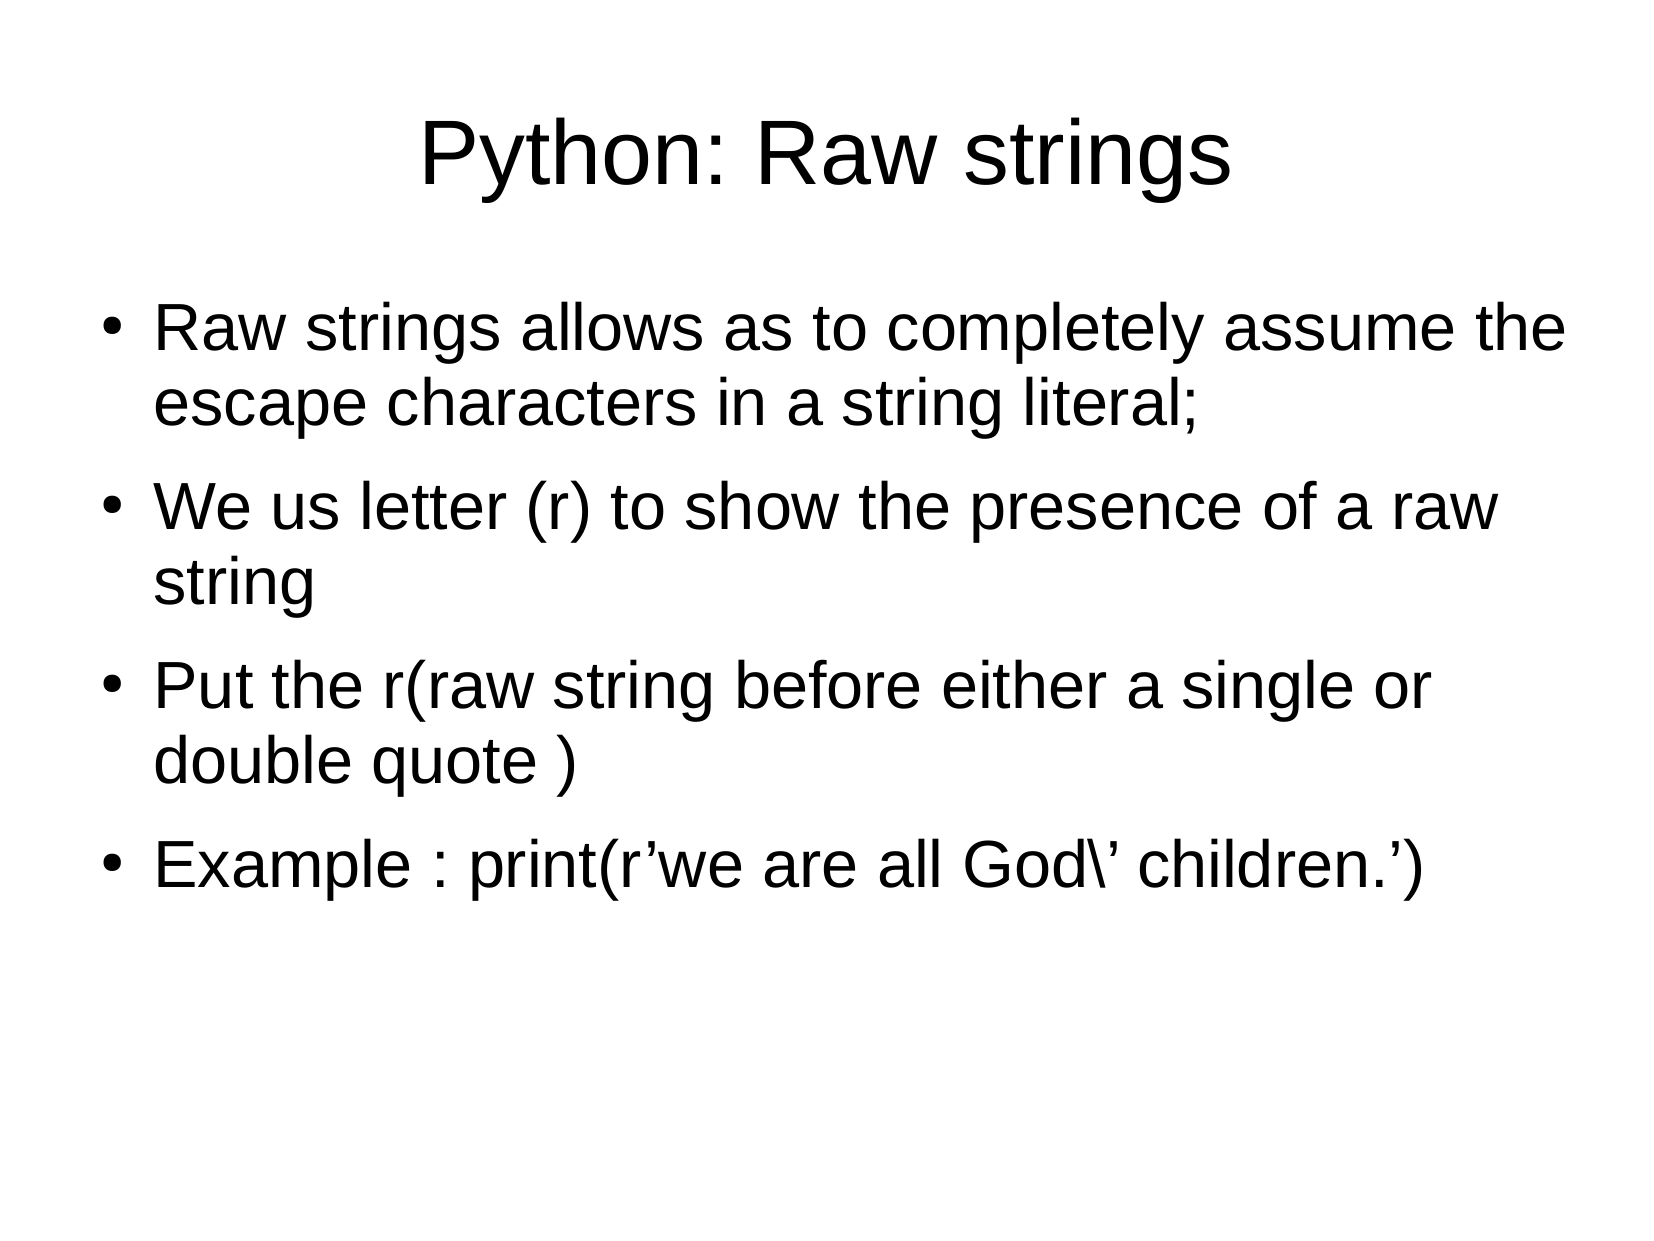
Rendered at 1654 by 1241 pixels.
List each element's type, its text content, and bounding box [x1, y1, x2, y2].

title Python: Raw strings [82, 49, 1571, 257]
list Raw strings allows as to completely assume the escape characters in a string literal; We us letter (r) to show the presence of a raw string Put the r(raw string before either a single or double quote ) Example : print(r’we are all God\’ children.’) [82, 290, 1571, 1010]
